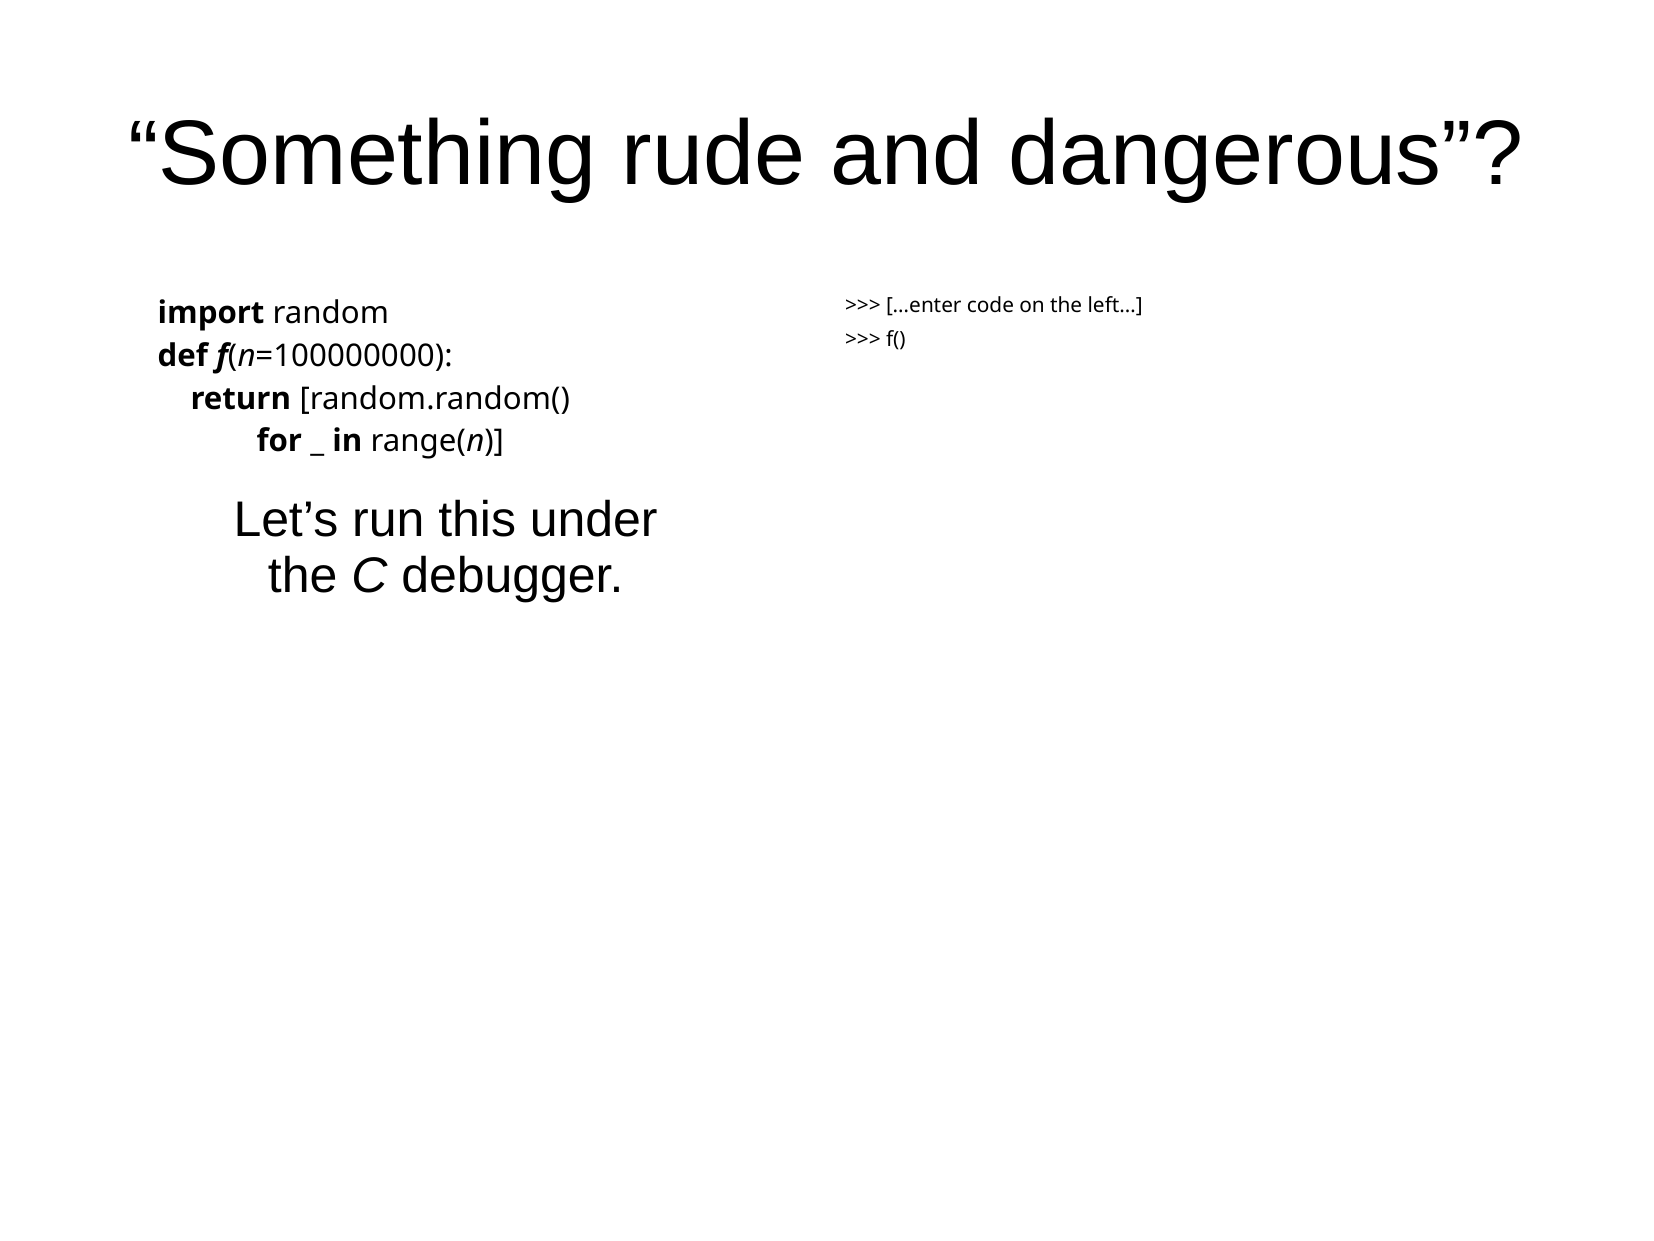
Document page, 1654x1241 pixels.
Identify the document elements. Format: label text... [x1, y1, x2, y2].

list import random def f(n=100000000): return [random.random() for _ in range(n)] Let’s run this under the C debugger. [82, 290, 809, 1201]
title “Something rude and dangerous”? [82, 49, 1571, 257]
list >>> […enter code on the left…] >>> f() [845, 290, 1572, 1201]
